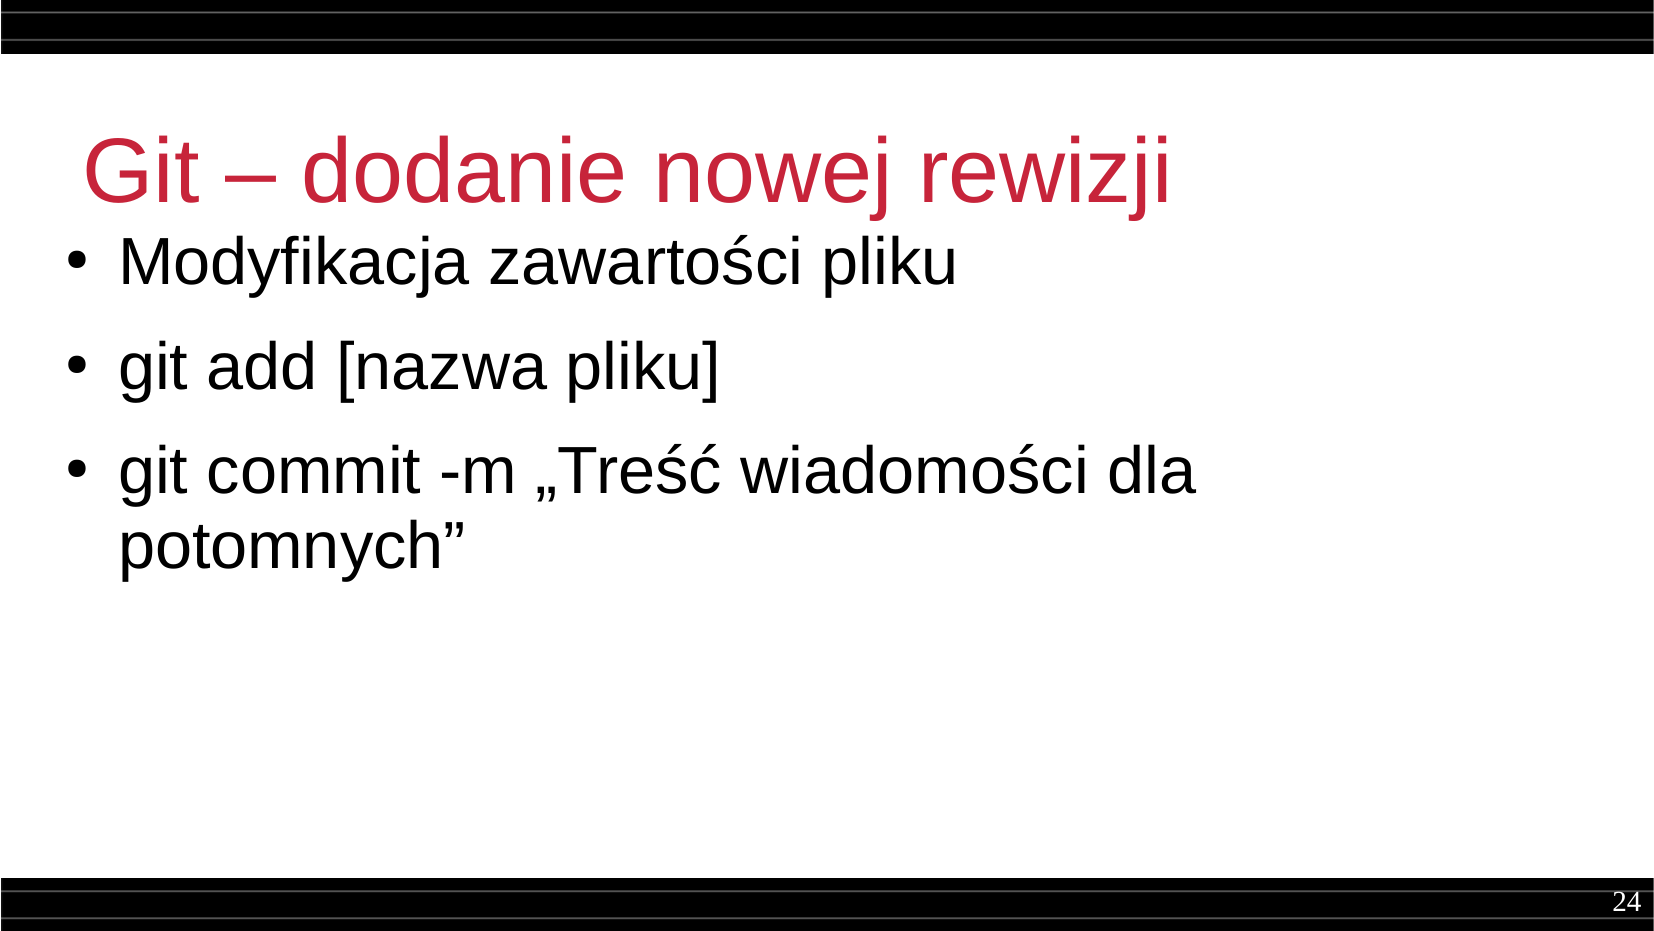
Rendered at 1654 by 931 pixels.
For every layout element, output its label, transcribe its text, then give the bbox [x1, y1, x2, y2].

title Git – dodanie nowej rewizji [82, 92, 1571, 249]
picture [1, 0, 1654, 54]
picture [1, 878, 1654, 931]
list Modyfikacja zawartości pliku git add [nazwa pliku] git commit -m „Treść wiadomości dla potomnych” [47, 224, 1536, 804]
